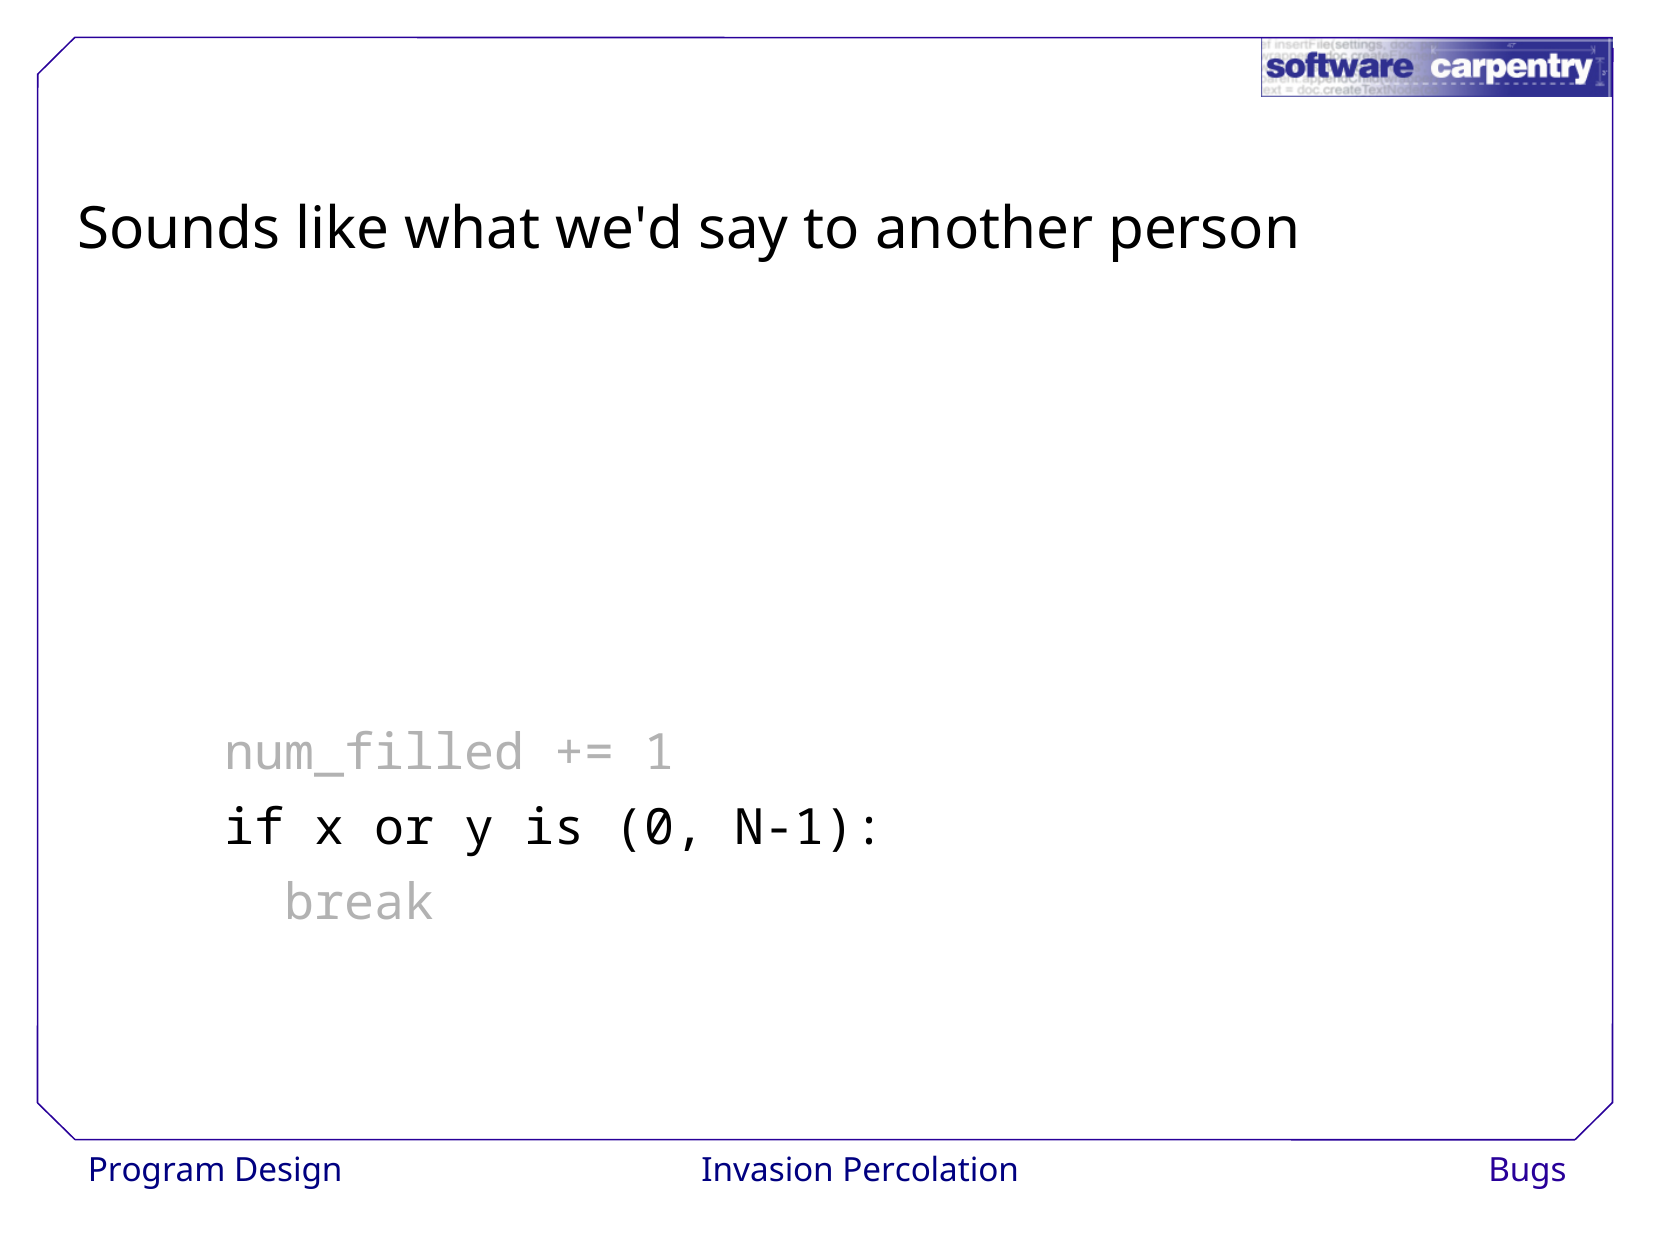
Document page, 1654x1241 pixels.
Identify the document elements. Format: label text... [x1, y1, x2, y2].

text_box Sounds like what we'd say to another person [63, 147, 1466, 269]
picture [1261, 39, 1613, 97]
text_box num_filled += 1 if x or y is (0, N-1): break [89, 112, 1508, 1055]
